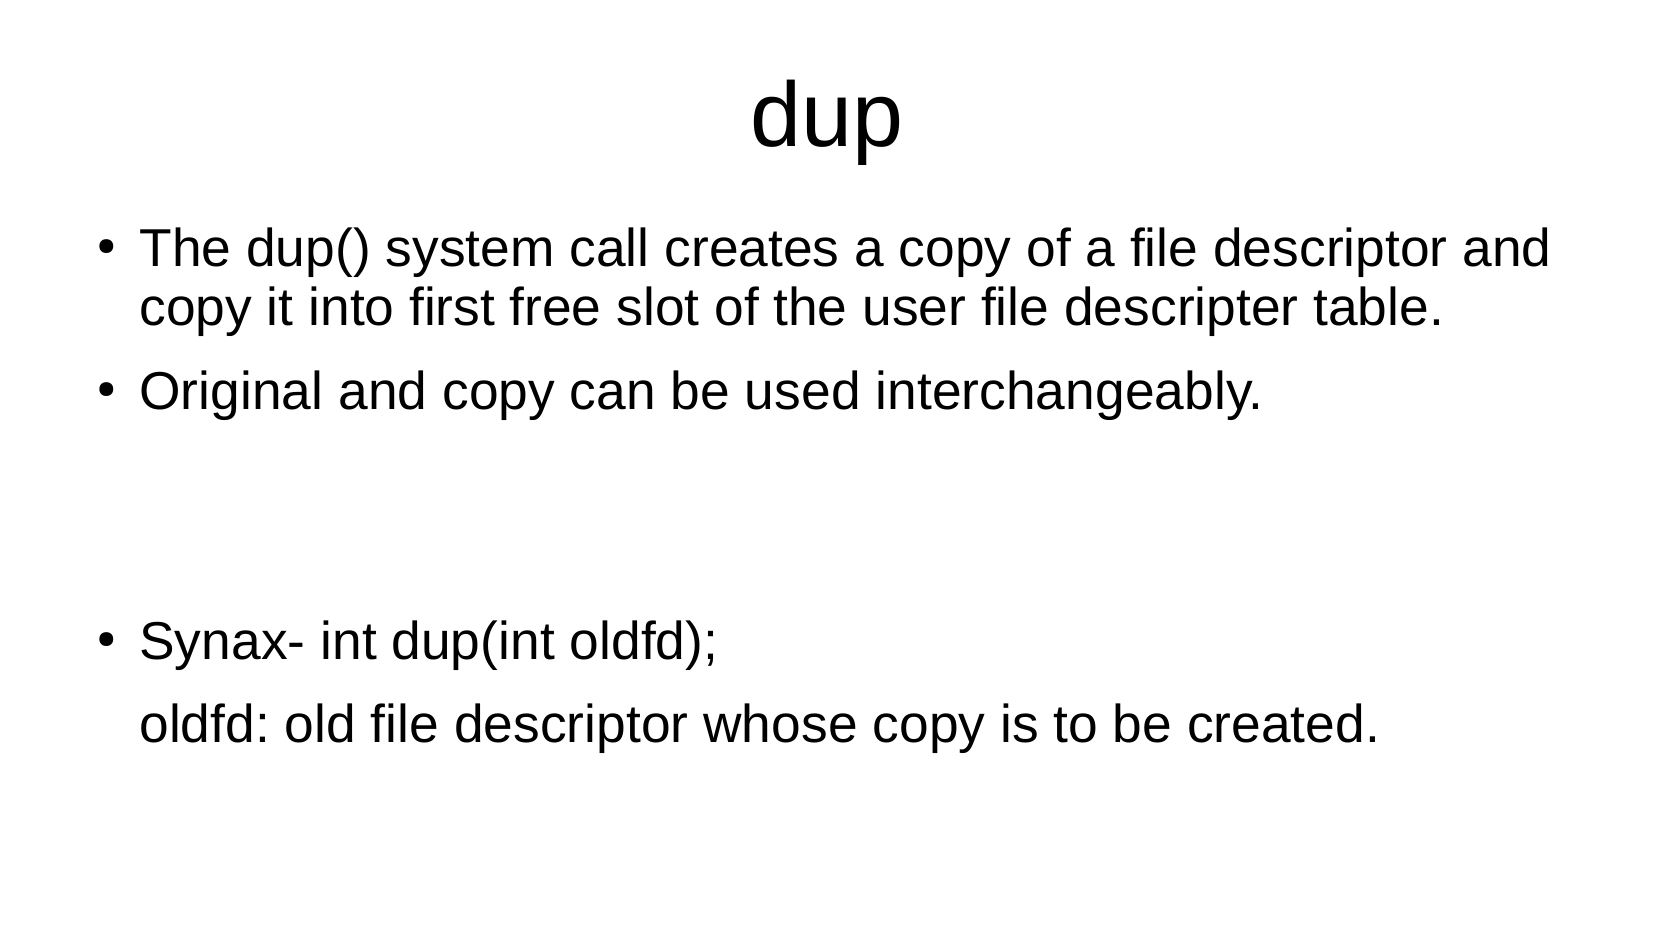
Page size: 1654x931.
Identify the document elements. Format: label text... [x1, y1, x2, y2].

title dup [82, 37, 1571, 193]
list The dup() system call creates a copy of a file descriptor and copy it into first free slot of the user file descripter table. Original and copy can be used interchangeably. Synax- int dup(int oldfd); oldfd: old file descriptor whose copy is to be created. [82, 217, 1571, 758]
